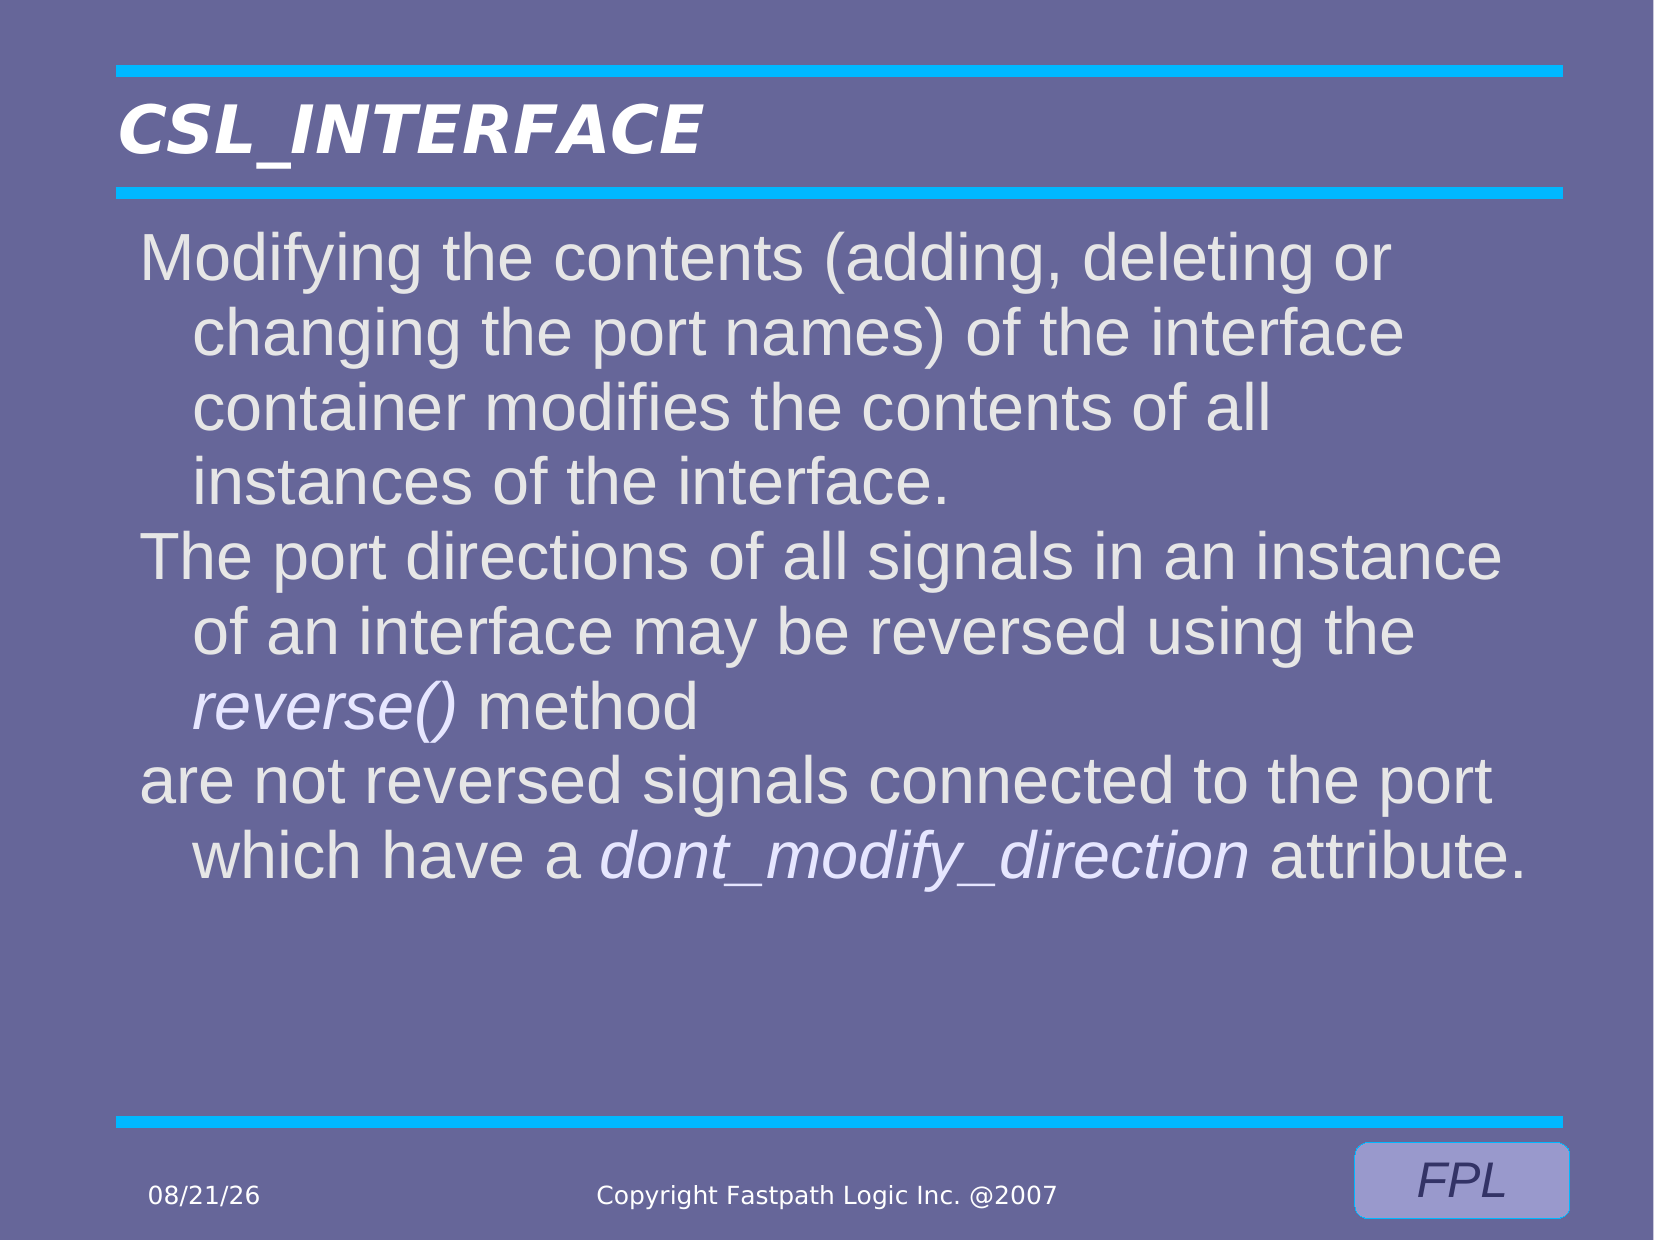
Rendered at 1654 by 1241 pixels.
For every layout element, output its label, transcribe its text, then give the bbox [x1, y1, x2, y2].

list Modifying the contents (adding, deleting or changing the port names) of the interface container modifies the contents of all instances of the interface. The port directions of all signals in an instance of an interface may be reversed using the reverse() method are not reversed signals connected to the port which have a dont_modify_direction attribute. [121, 220, 1561, 1133]
title CSL_INTERFACE [118, 41, 1531, 219]
